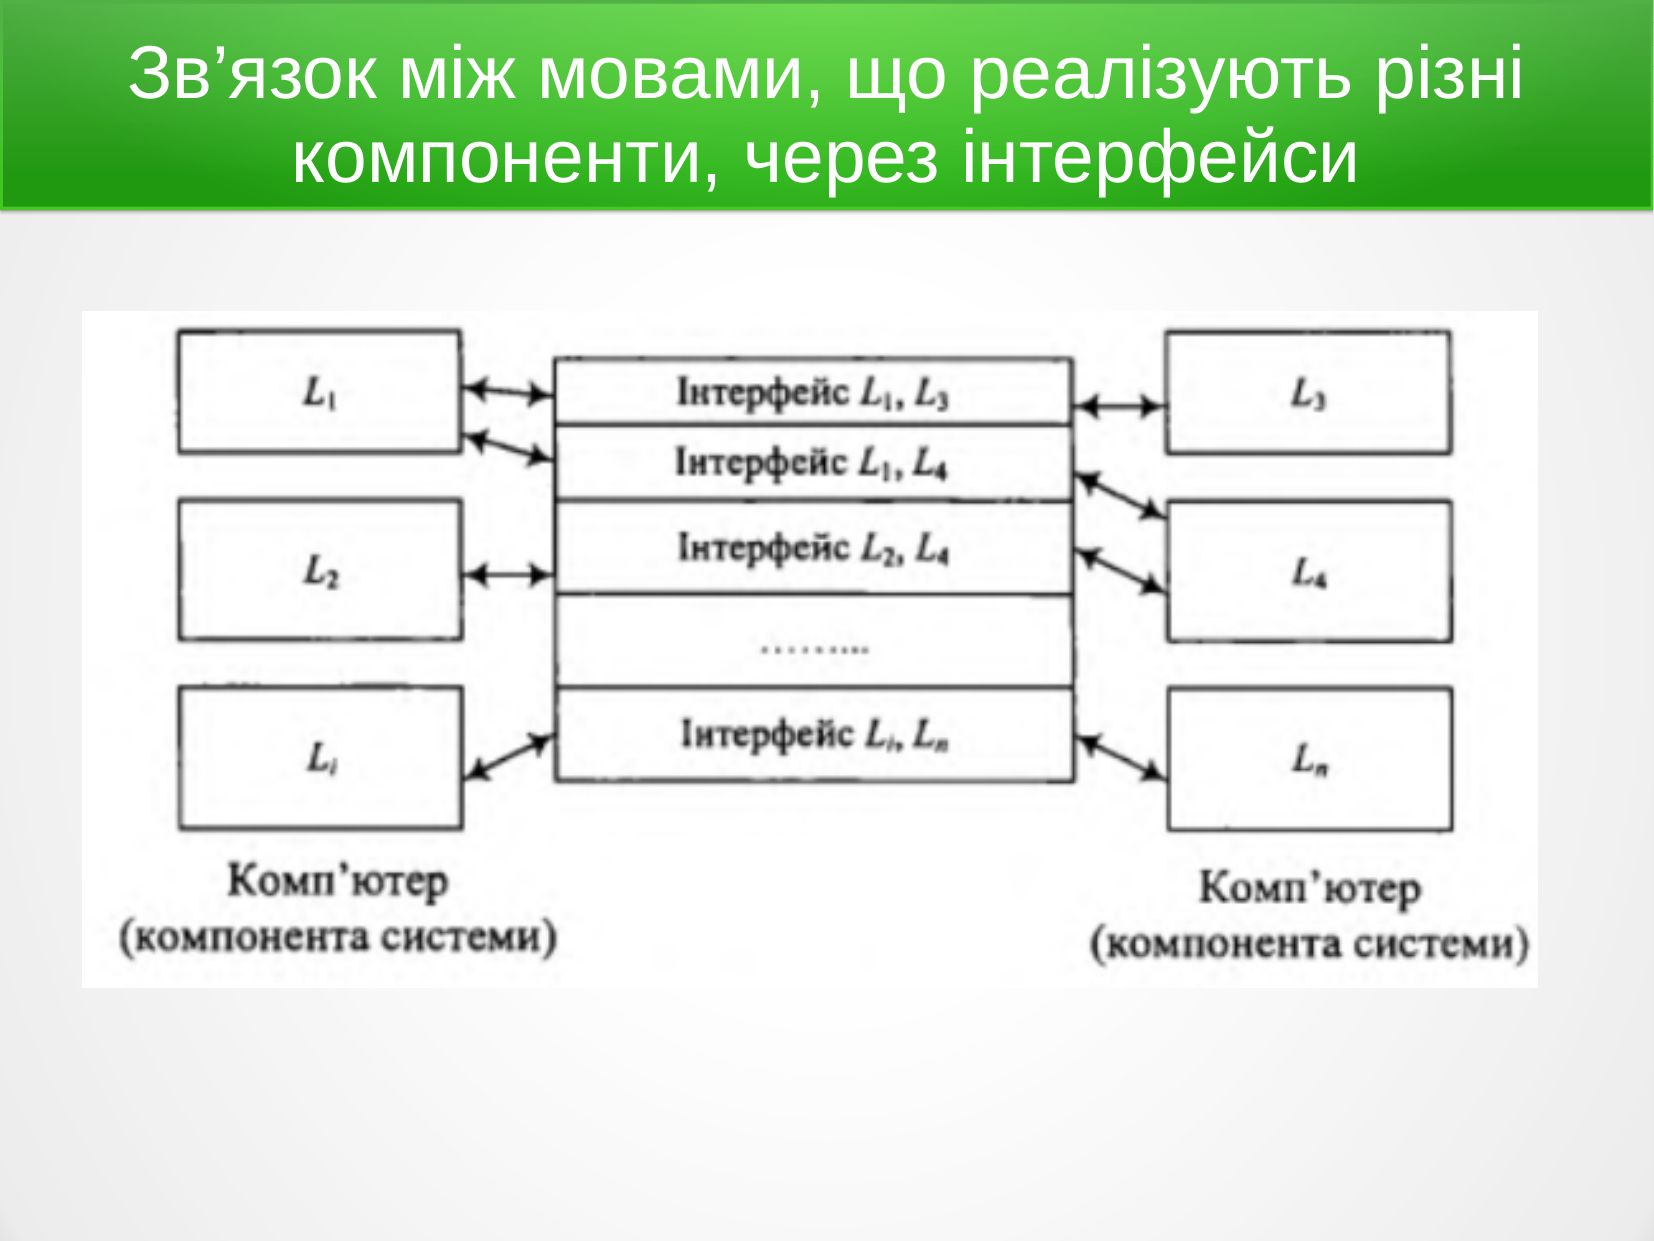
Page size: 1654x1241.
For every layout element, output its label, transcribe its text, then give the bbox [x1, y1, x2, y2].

title Зв’язок між мовами, що реалізують різні компоненти, через інтерфейси [82, 30, 1571, 199]
picture [82, 311, 1538, 988]
